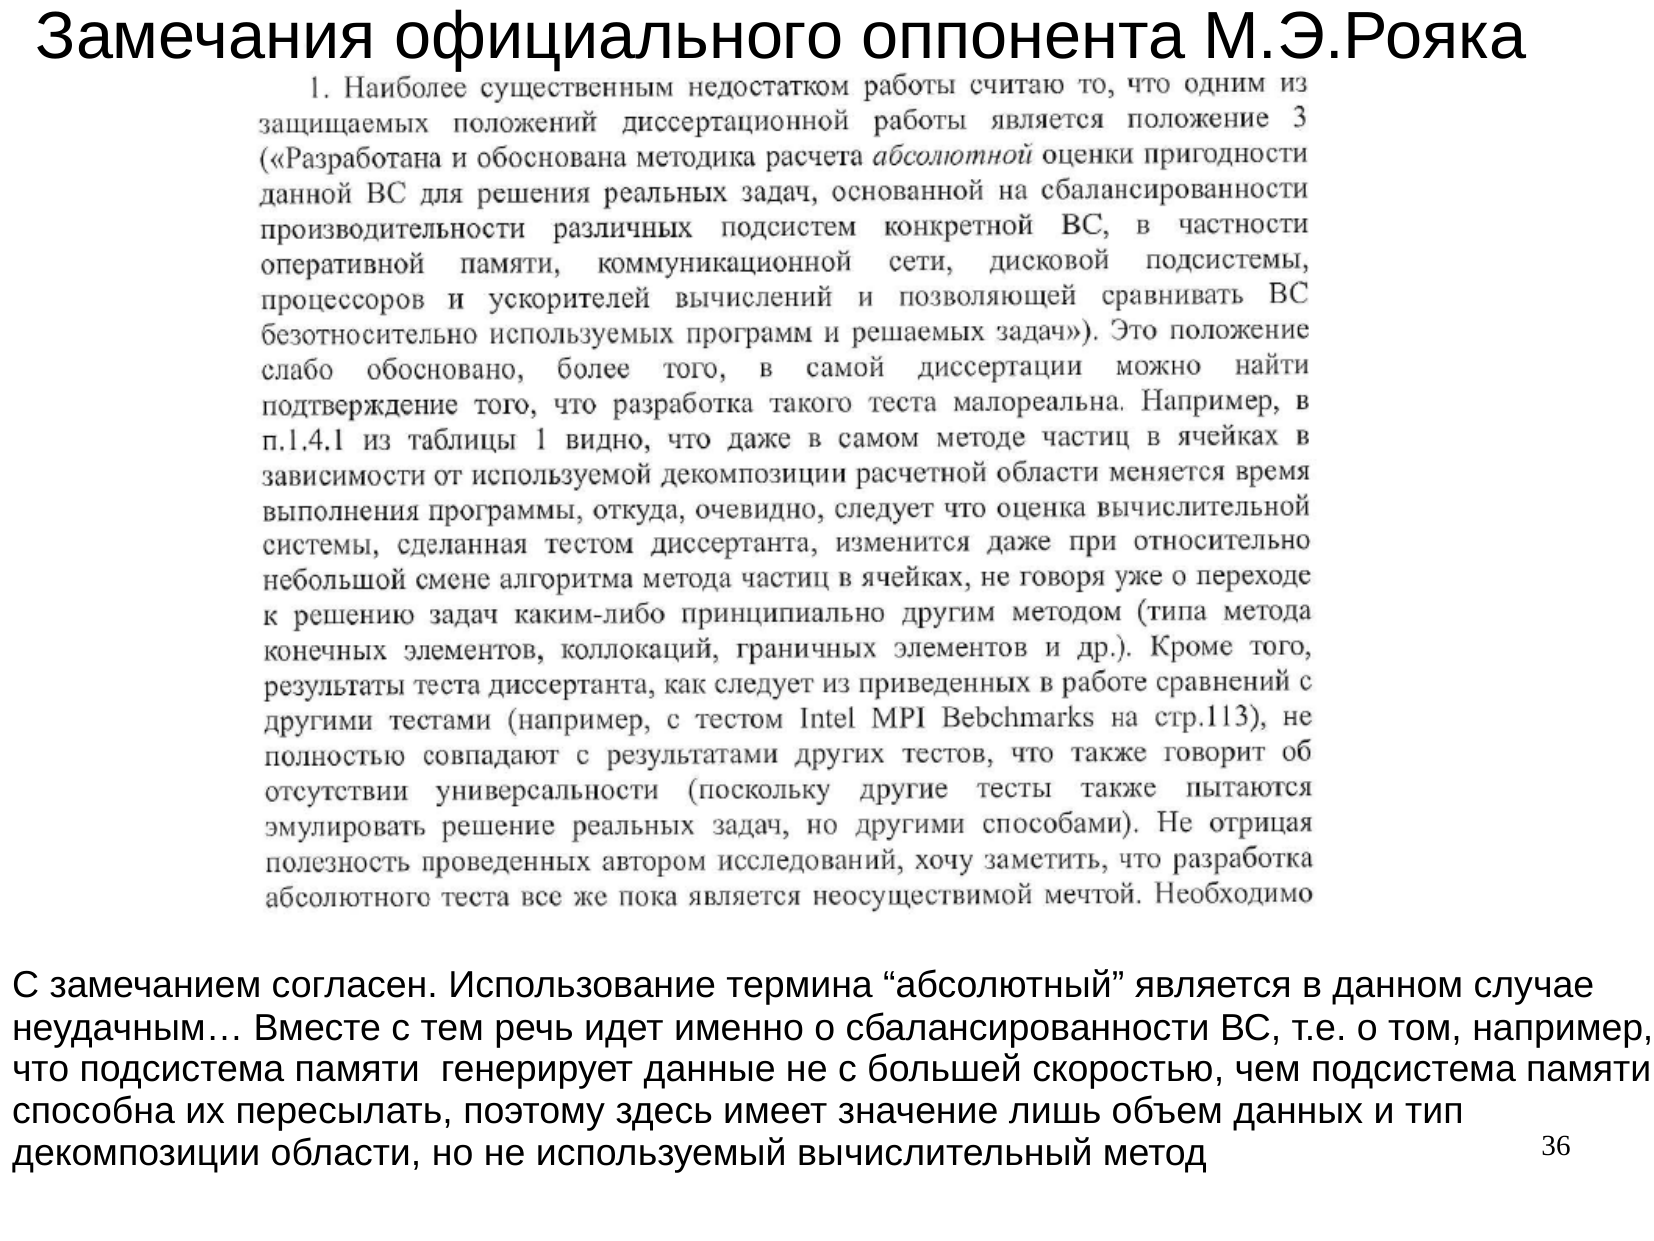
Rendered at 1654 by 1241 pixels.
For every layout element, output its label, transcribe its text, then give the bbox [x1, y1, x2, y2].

title Замечания официального оппонента М.Э.Рояка [0, 0, 1654, 139]
text_box С замечанием согласен. Использование термина “абсолютный” является в данном случае неудачным… Вместе с тем речь идет именно о сбалансированности ВС, т.е. о том, например, что подсистема памяти генерирует данные не с большей скоростью, чем подсистема памяти способна их пересылать, поэтому здесь имеет значение лишь объем данных и тип декомпозиции области, но не используемый вычислительный метод [0, 956, 1654, 1182]
picture [240, 139, 1334, 927]
